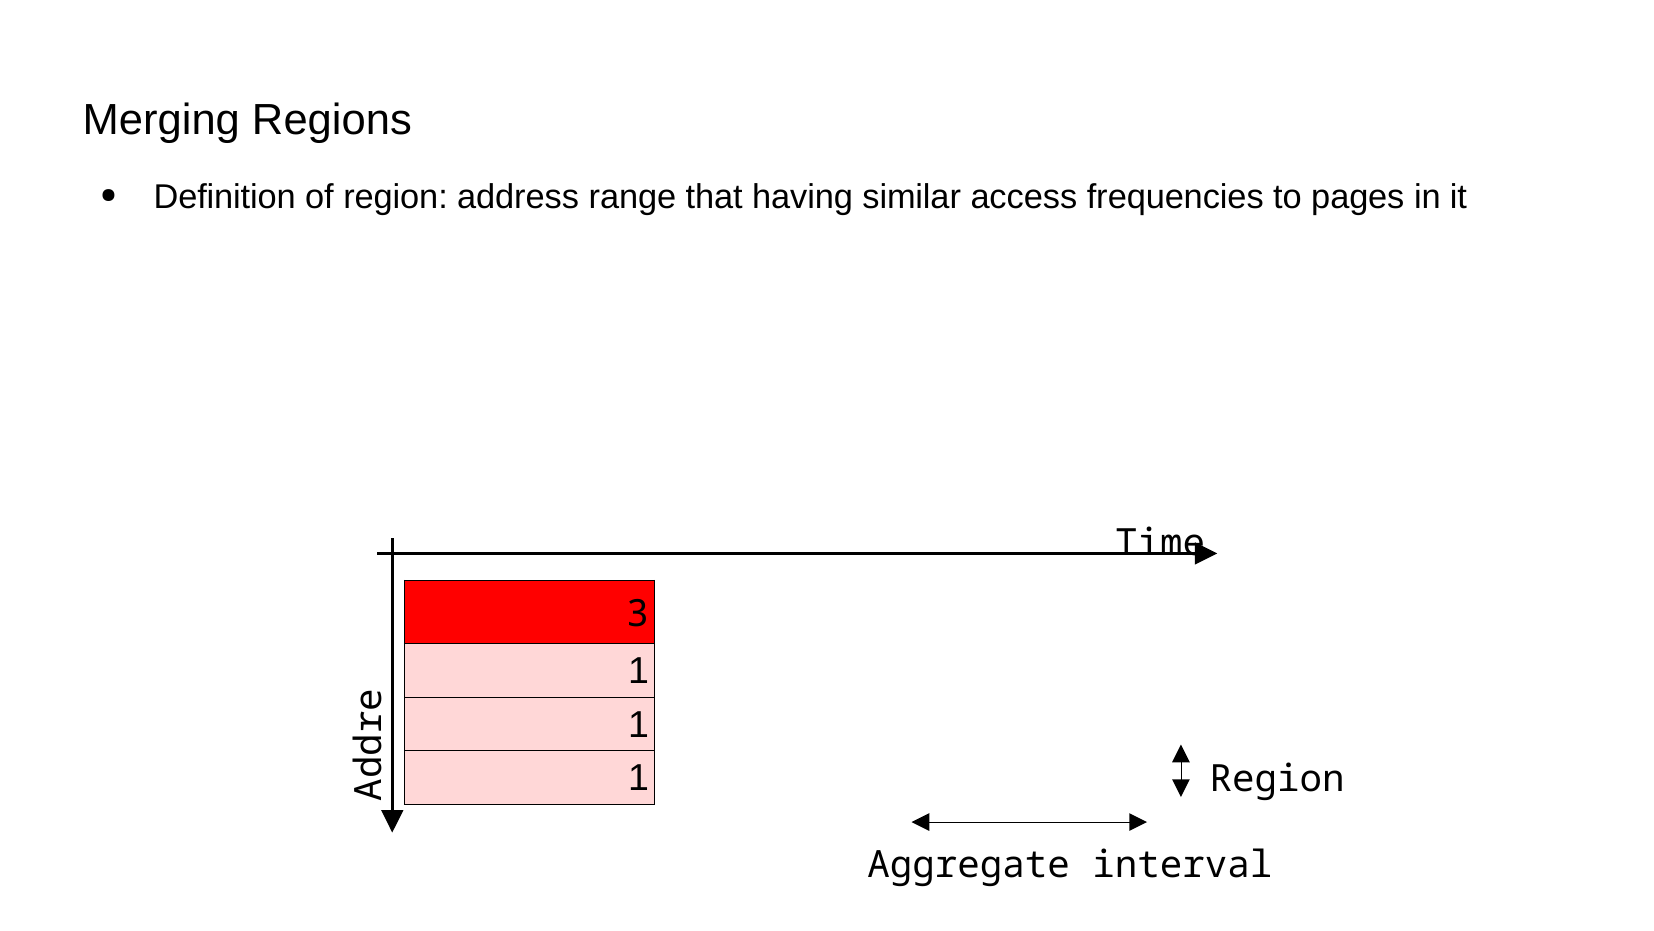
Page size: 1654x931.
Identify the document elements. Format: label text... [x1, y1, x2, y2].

title Merging Regions [82, 81, 1571, 157]
table_header 3 [405, 581, 654, 643]
text_box Region [1194, 744, 1338, 798]
table_cell 1 [405, 751, 654, 804]
list Definition of region: address range that having similar access frequencies to pages in it [82, 177, 1571, 833]
table_cell 1 [405, 698, 654, 750]
text_box Address [333, 654, 387, 816]
table_cell 1 [405, 644, 654, 697]
text_box Aggregate interval [852, 830, 1220, 883]
text_box Time [1100, 508, 1206, 561]
